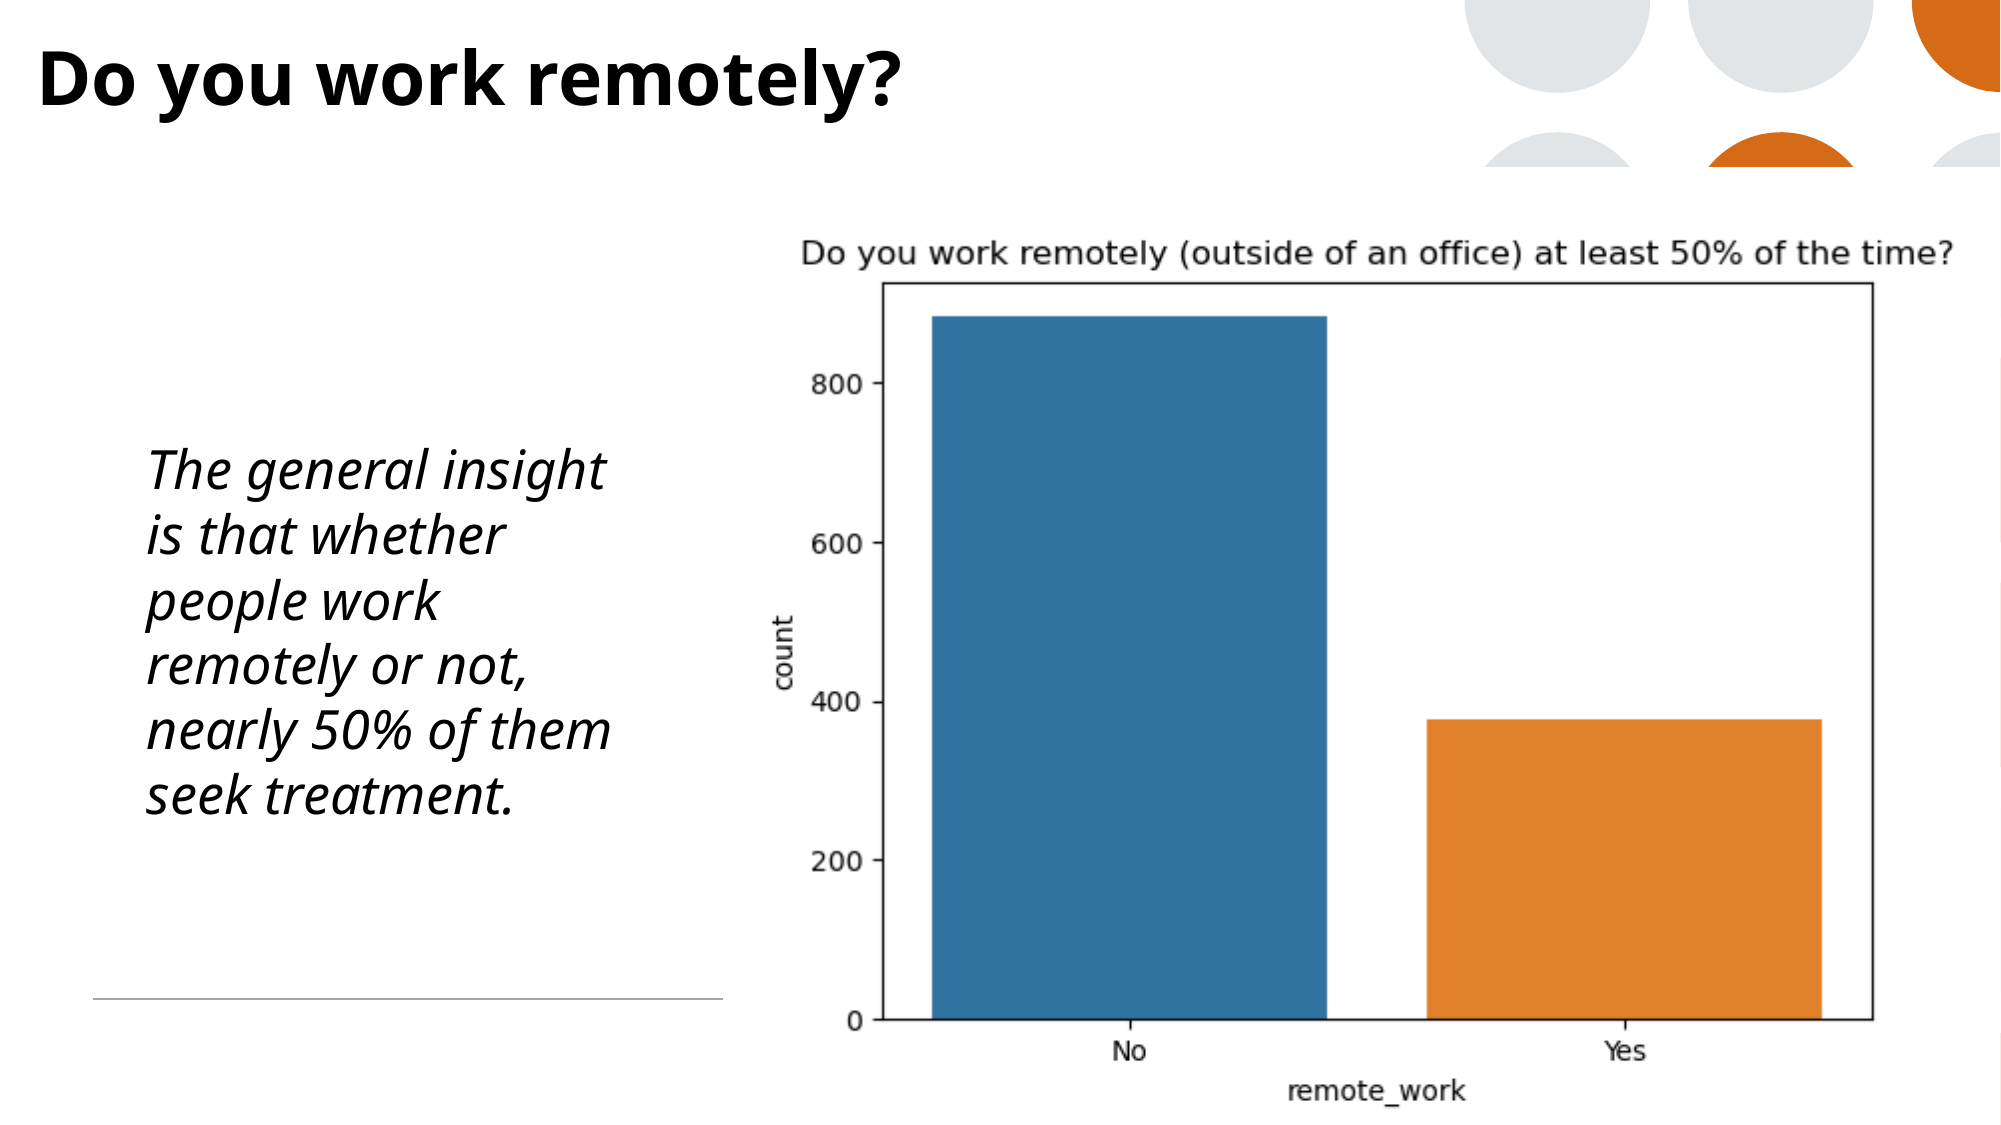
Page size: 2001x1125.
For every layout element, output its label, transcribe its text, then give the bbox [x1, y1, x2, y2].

text_box The general insight is that whether people work remotely or not, nearly 50% of them seek treatment. [131, 428, 646, 772]
picture [723, 168, 2000, 1125]
title Do you work remotely? [21, 23, 1225, 232]
